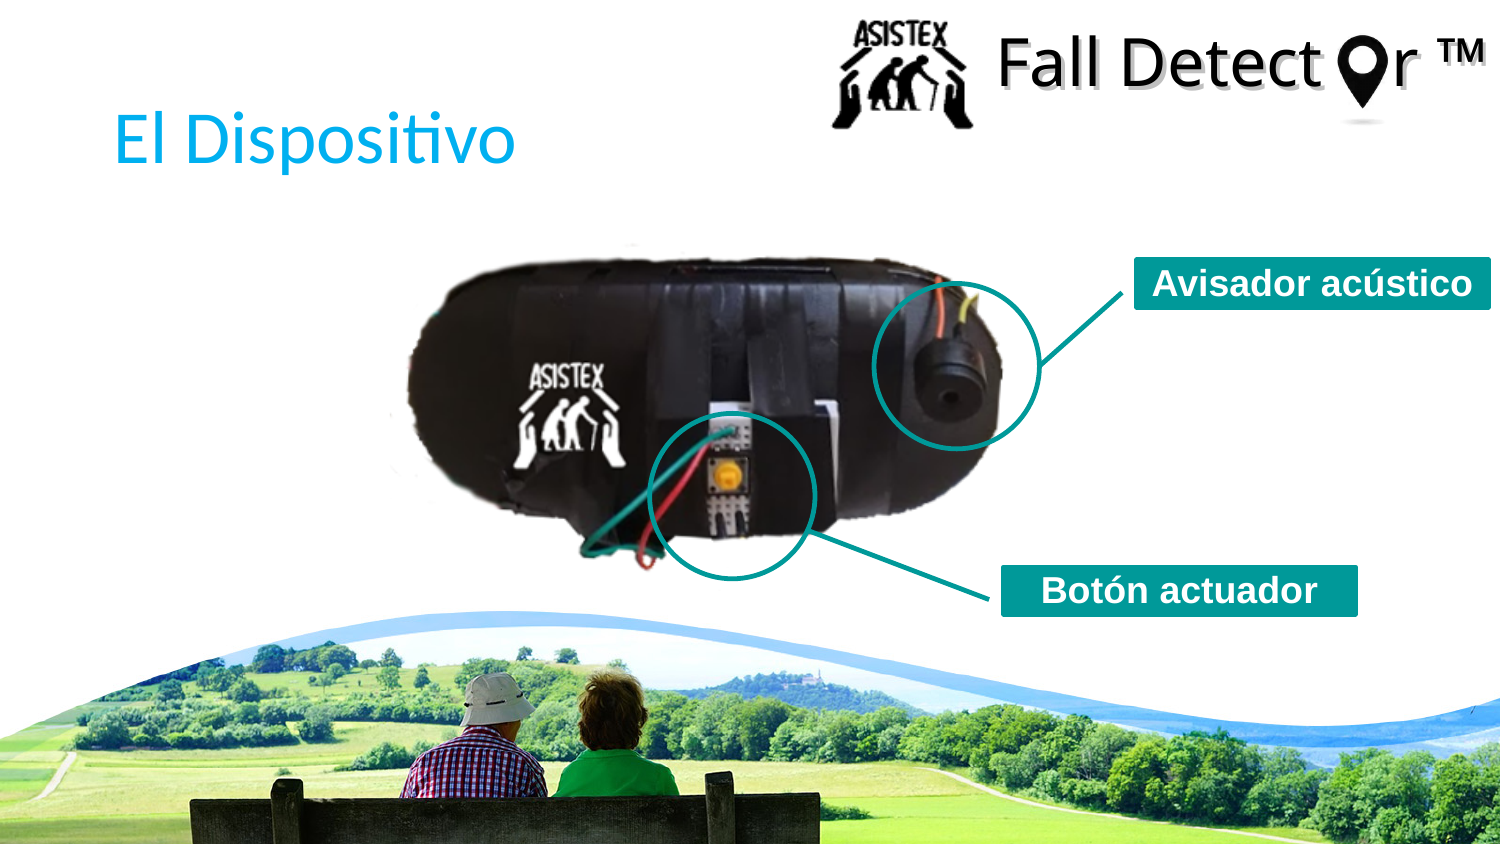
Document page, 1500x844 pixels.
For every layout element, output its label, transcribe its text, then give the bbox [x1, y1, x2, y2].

picture [1307, 23, 1418, 130]
picture [0, 0, 1500, 844]
text_box Botón actuador [1004, 567, 1355, 614]
text_box Fall Detect r ™ [980, 8, 1500, 284]
text_box Avisador acústico [1137, 260, 1488, 307]
title El Dispositivo [98, 71, 980, 197]
